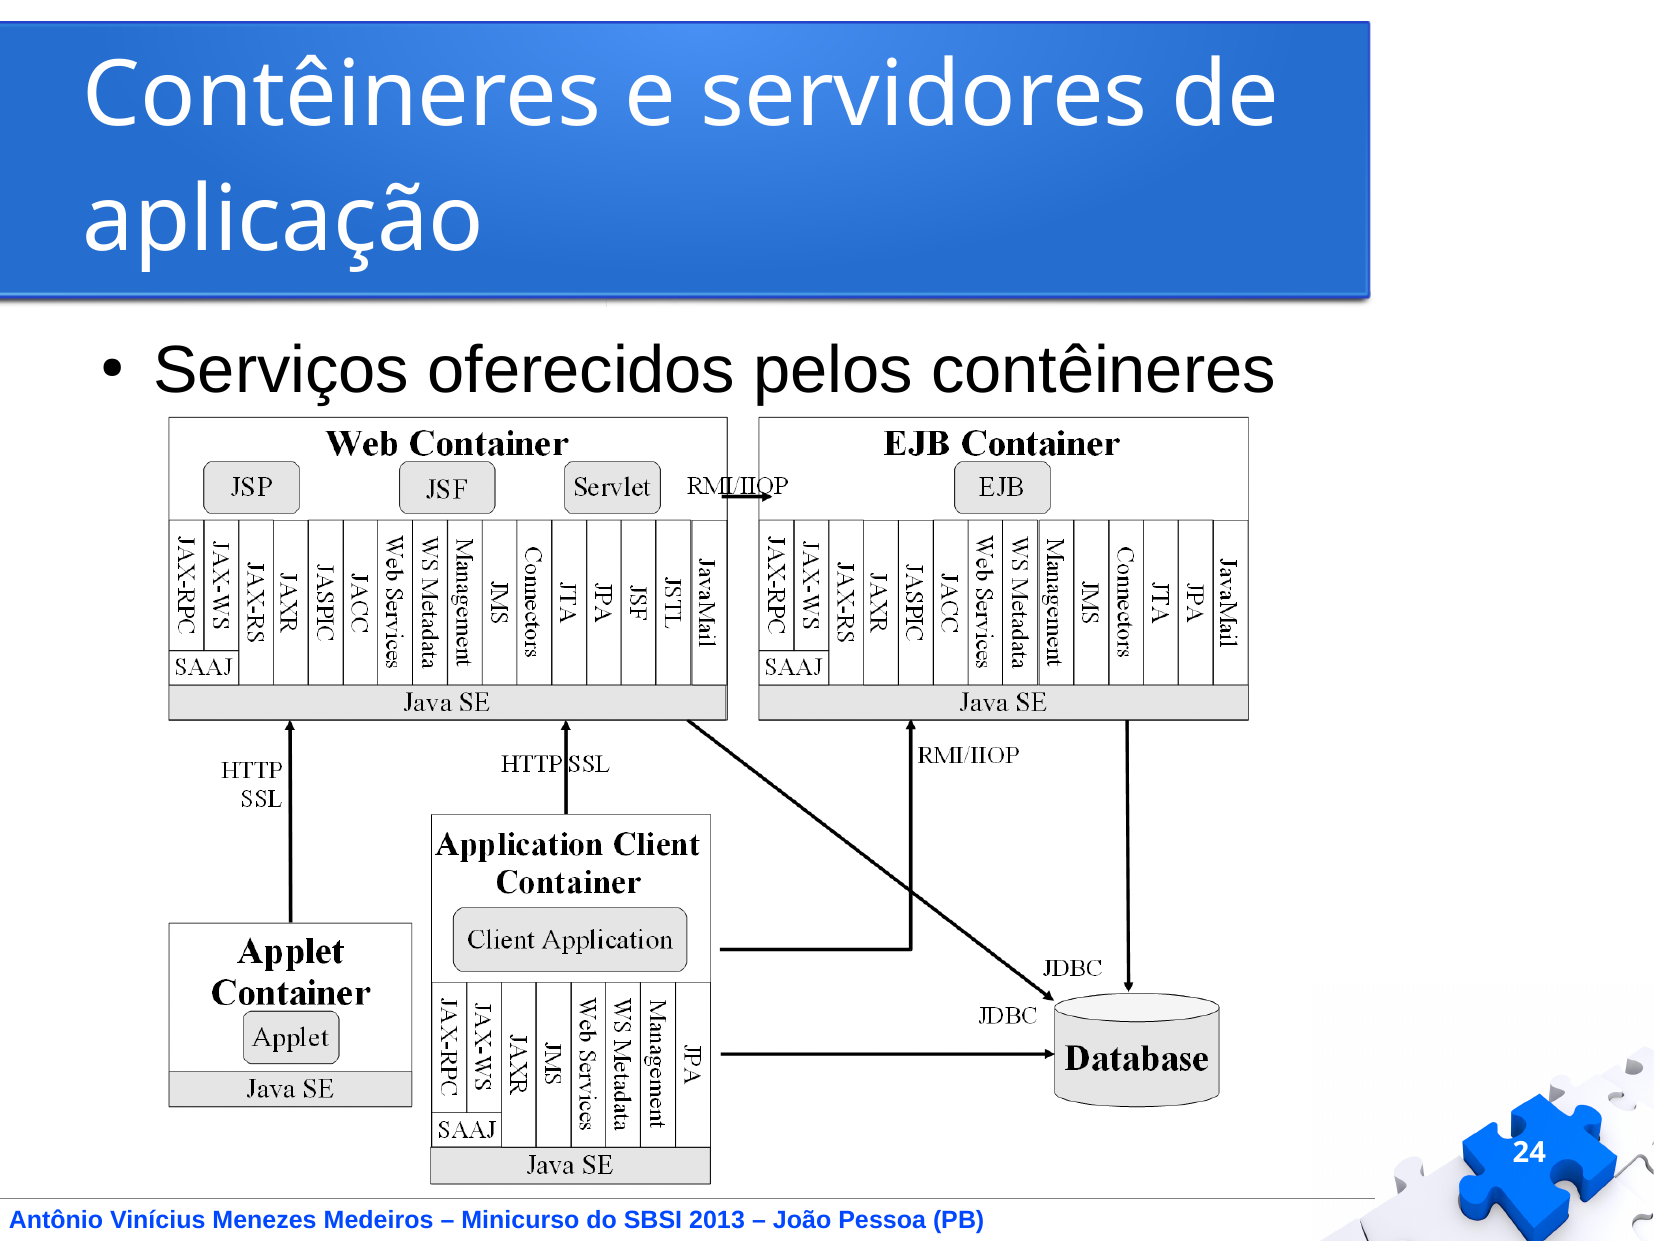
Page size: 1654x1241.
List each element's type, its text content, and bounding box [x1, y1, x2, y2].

title Contêineres e servidores de aplicação [82, 49, 1323, 257]
list Serviços oferecidos pelos contêineres [82, 332, 1356, 1111]
picture [165, 413, 1252, 1187]
picture [1311, 983, 1654, 1241]
picture [0, 21, 1375, 307]
